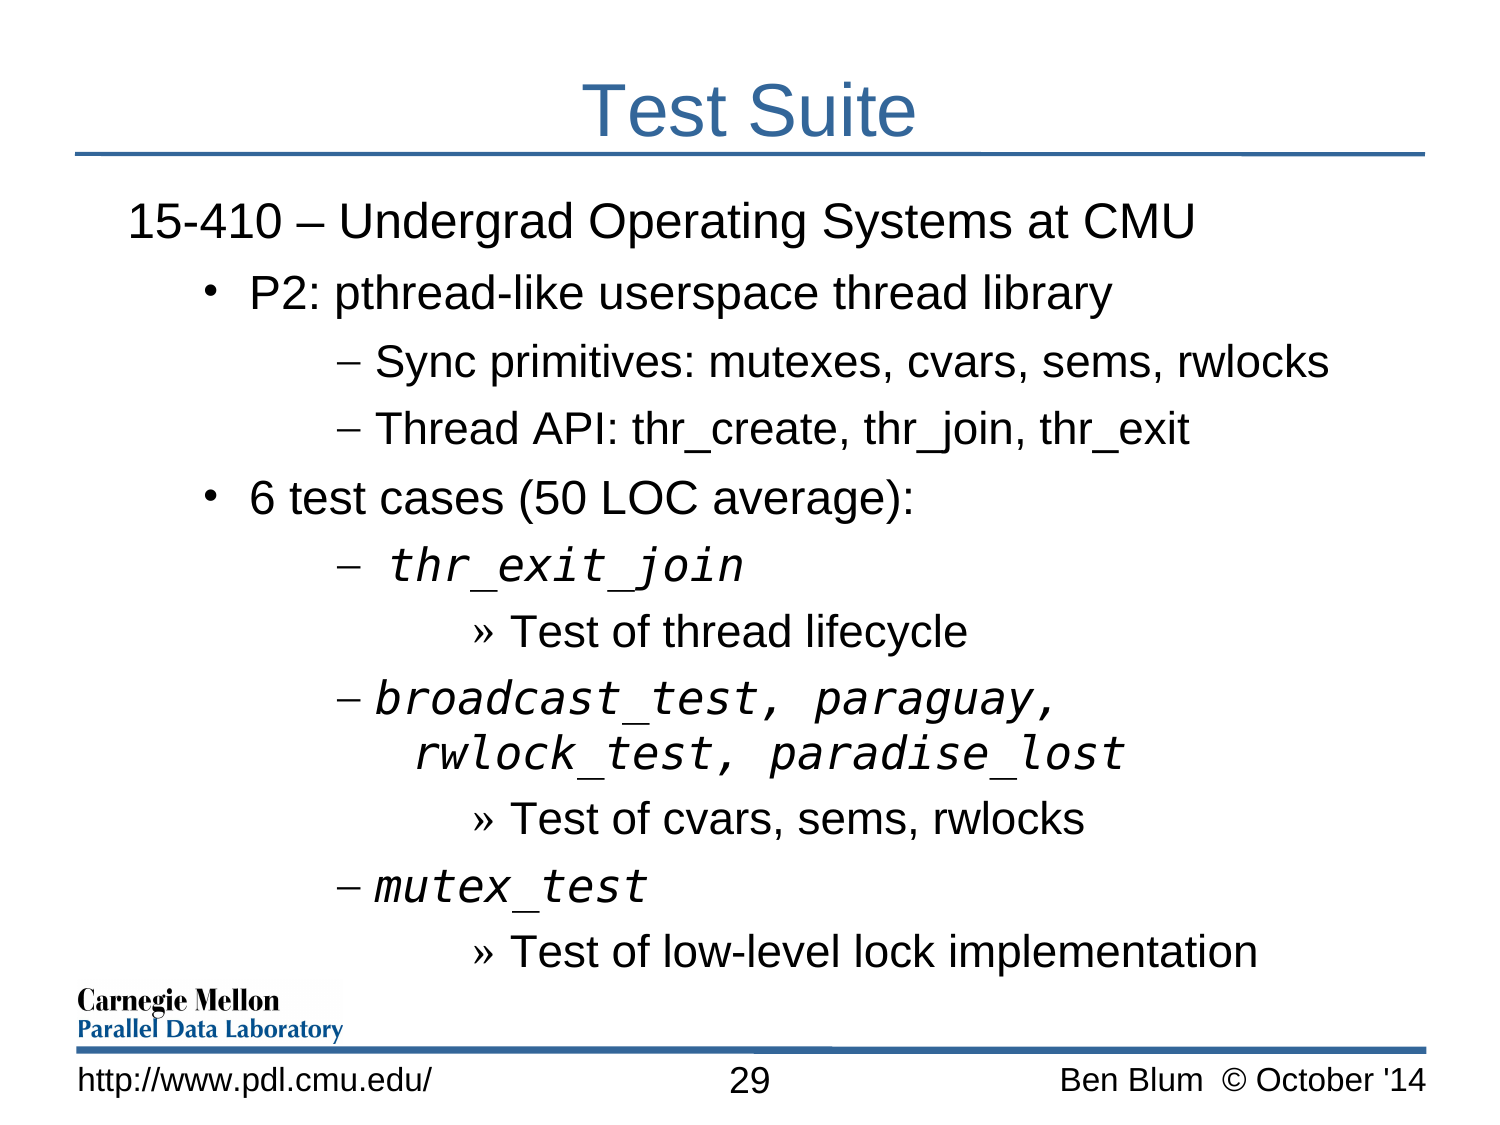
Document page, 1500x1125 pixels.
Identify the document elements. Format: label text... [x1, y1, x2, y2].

picture [77, 979, 343, 1044]
list 15-410 – Undergrad Operating Systems at CMU P2: pthread-like userspace thread library Sync primitives: mutexes, cvars, sems, rwlocks Thread API: thr_create, thr_join, thr_exit 6 test cases (50 LOC average): thr_exit_join Test of thread lifecycle broadcast_test, paraguay, rwlock_test, paradise_lost Test of cvars, sems, rwlocks mutex_test Test of low-level lock implementation [112, 181, 1426, 985]
title Test Suite [112, 49, 1388, 163]
